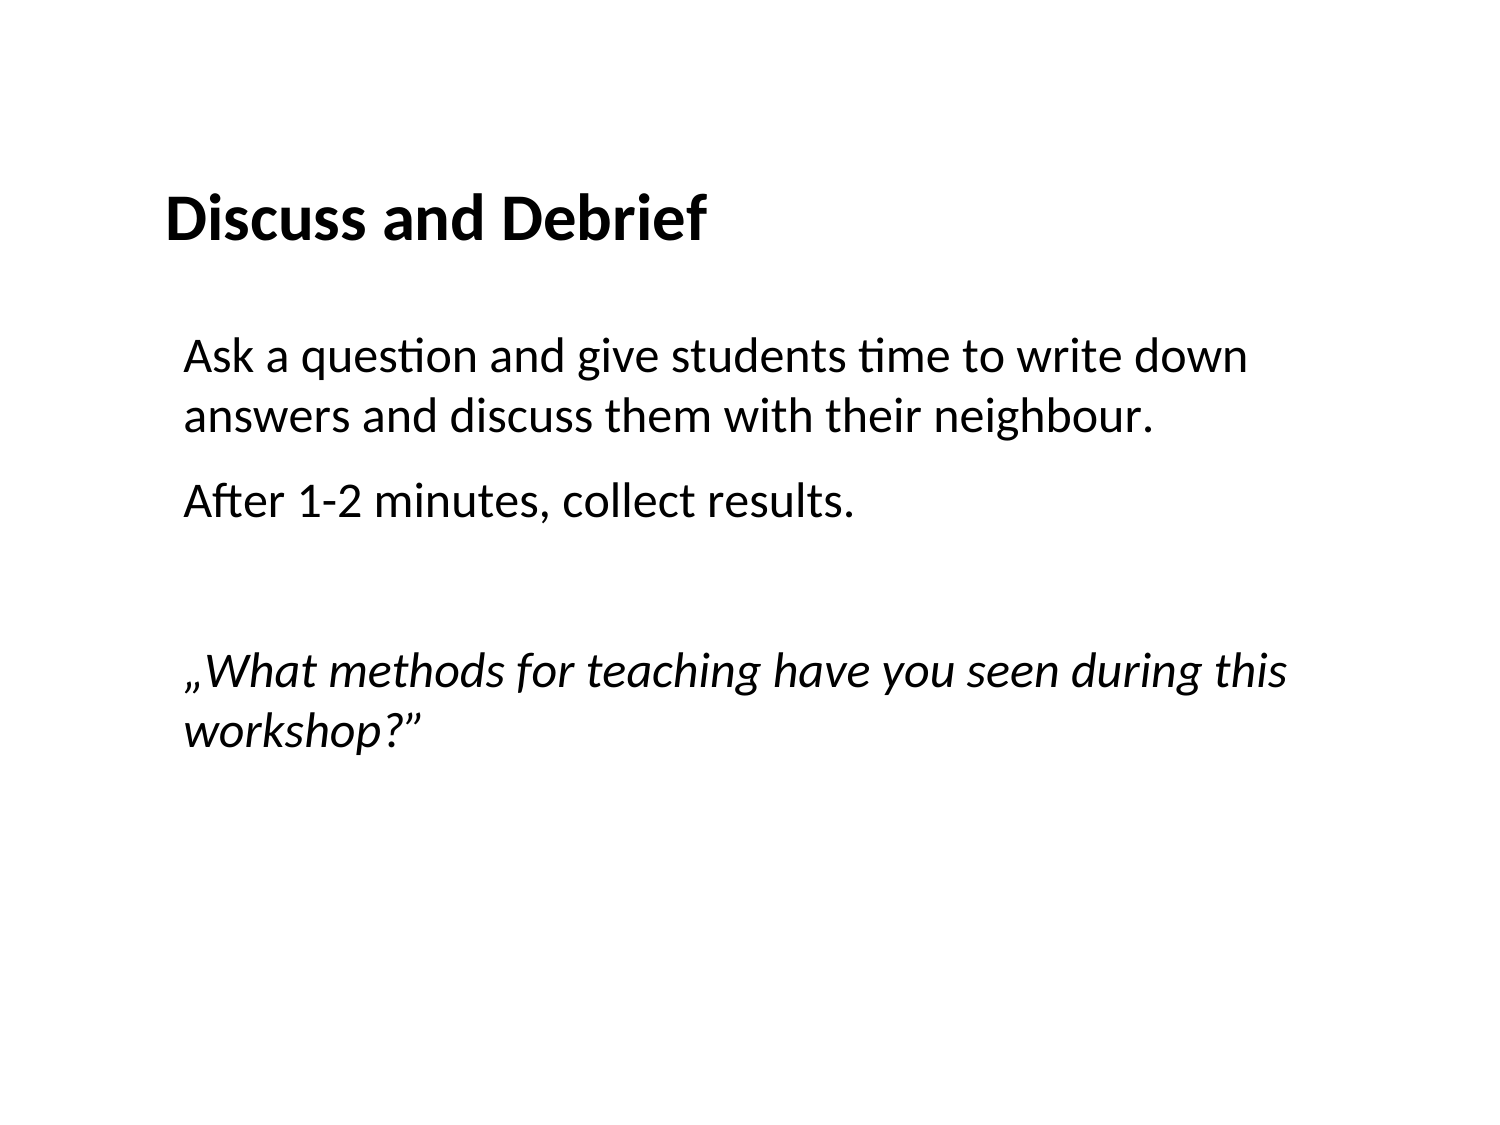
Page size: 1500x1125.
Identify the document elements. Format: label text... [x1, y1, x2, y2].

text_box Ask a question and give students time to write down answers and discuss them with their neighbour. After 1-2 minutes, collect results. „What methods for teaching have you seen during this workshop?” [168, 314, 1321, 959]
text_box Discuss and Debrief [149, 166, 1427, 262]
